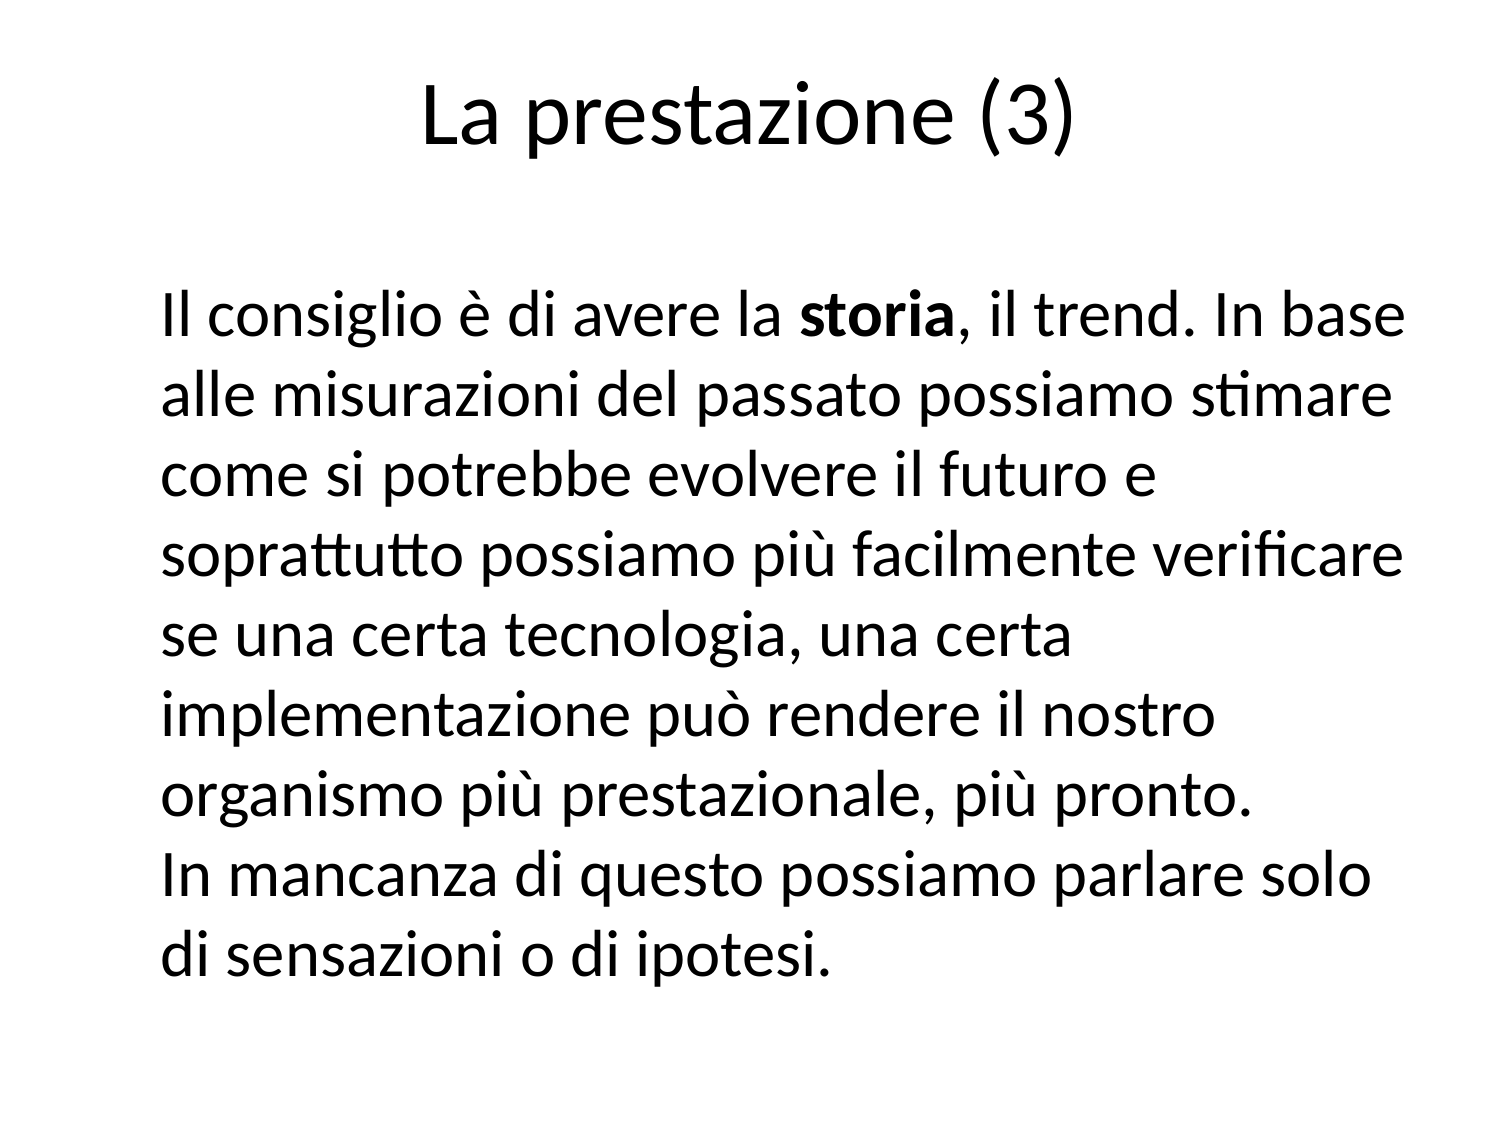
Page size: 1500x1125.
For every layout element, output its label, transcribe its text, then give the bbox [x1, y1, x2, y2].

list Il consiglio è di avere la storia, il trend. In base alle misurazioni del passato possiamo stimare come si potrebbe evolvere il futuro e soprattutto possiamo più facilmente verificare se una certa tecnologia, una certa implementazione può rendere il nostro organismo più prestazionale, più pronto. In mancanza di questo possiamo parlare solo di sensazioni o di ipotesi. [75, 262, 1425, 1005]
title La prestazione (3) [75, 45, 1425, 233]
